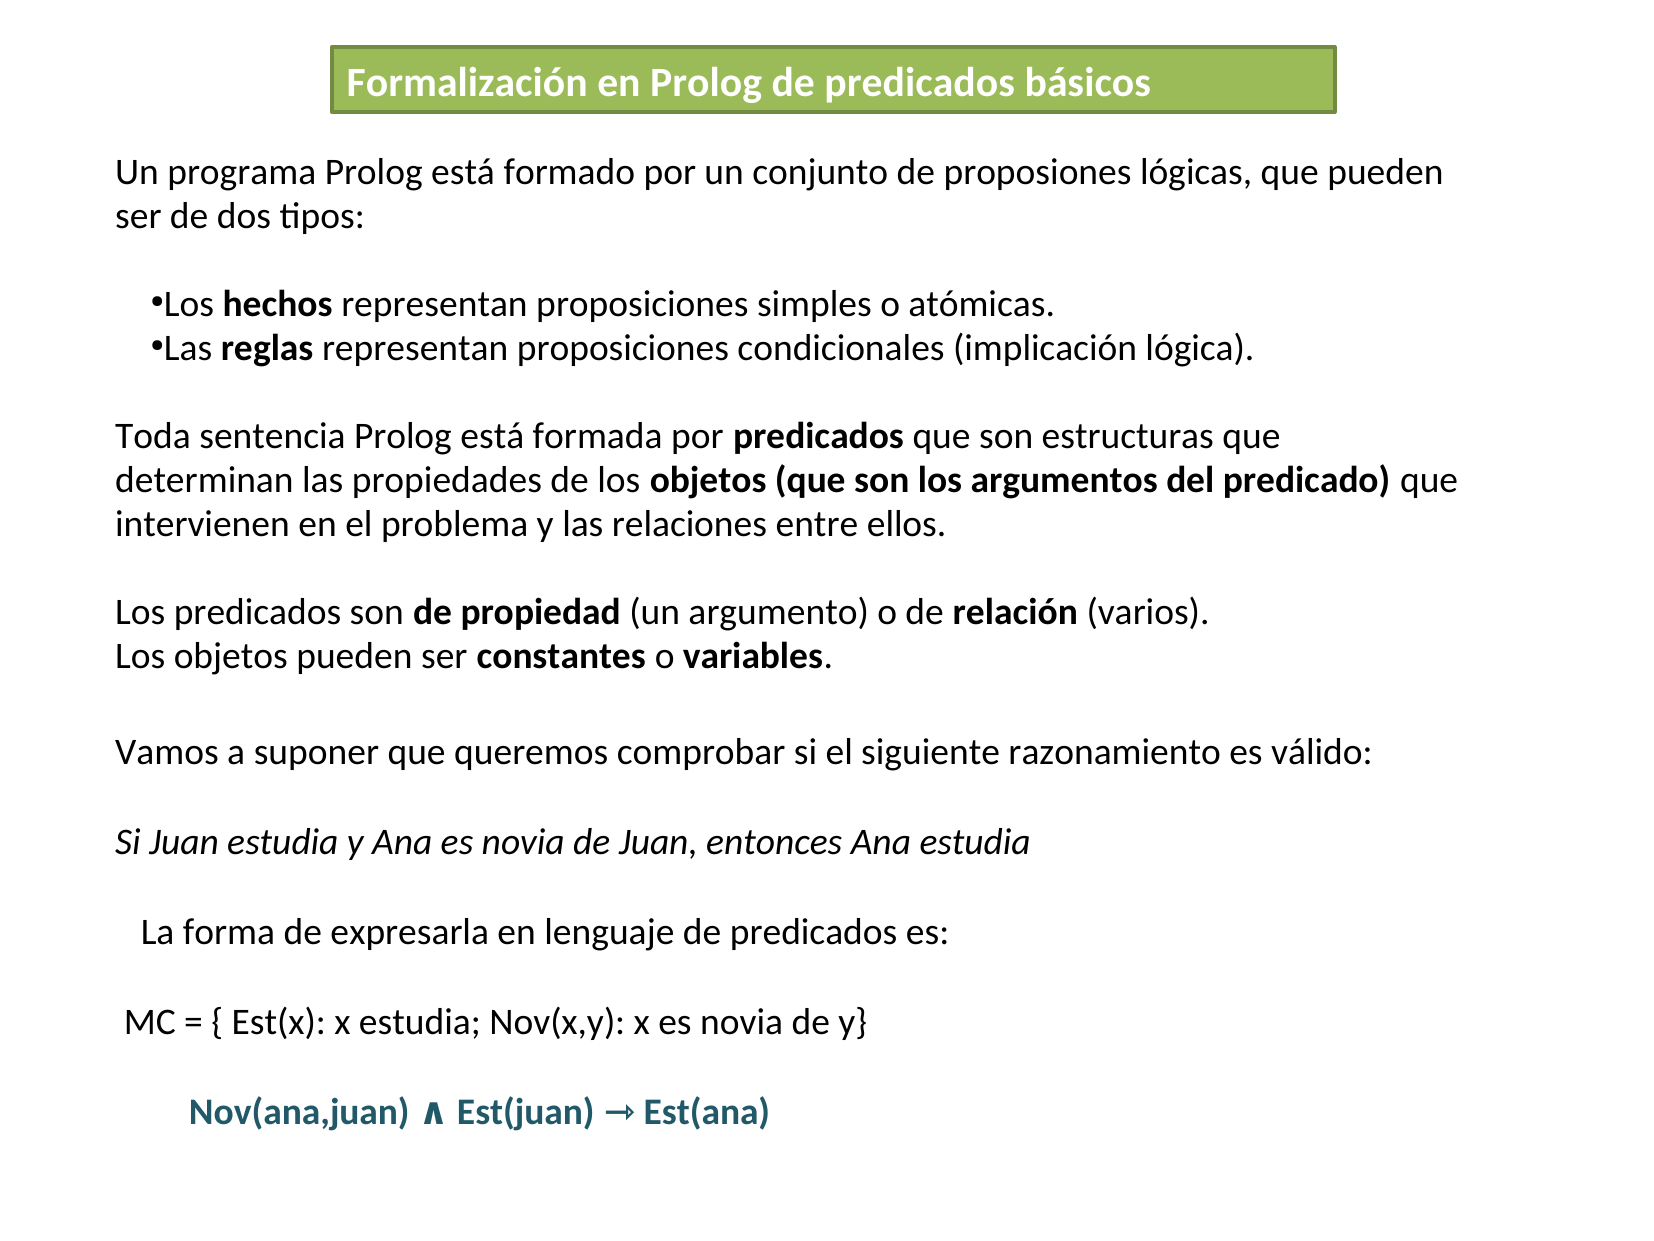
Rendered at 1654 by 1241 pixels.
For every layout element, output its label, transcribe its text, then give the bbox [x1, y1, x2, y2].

text_box Formalización en Prolog de predicados básicos [331, 47, 1335, 112]
text_box Un programa Prolog está formado por un conjunto de proposiones lógicas, que pueden ser de dos tipos: Los hechos representan proposiciones simples o atómicas. Las reglas representan proposiciones condicionales (implicación lógica). Toda sentencia Prolog está formada por predicados que son estructuras que determinan las propiedades de los objetos (que son los argumentos del predicado) que intervienen en el problema y las relaciones entre ellos. Los predicados son de propiedad (un argumento) o de relación (varios). Los objetos pueden ser constantes o variables. Vamos a suponer que queremos comprobar si el siguiente razonamiento es válido: Si Juan estudia y Ana es novia de Juan, entonces Ana estudia La forma de expresarla en lenguaje de predicados es: MC = { Est(x): x estudia; Nov(x,y): x es novia de y} Nov(ana,juan) ∧ Est(juan) ⇾ Est(ana) [100, 141, 1477, 1140]
